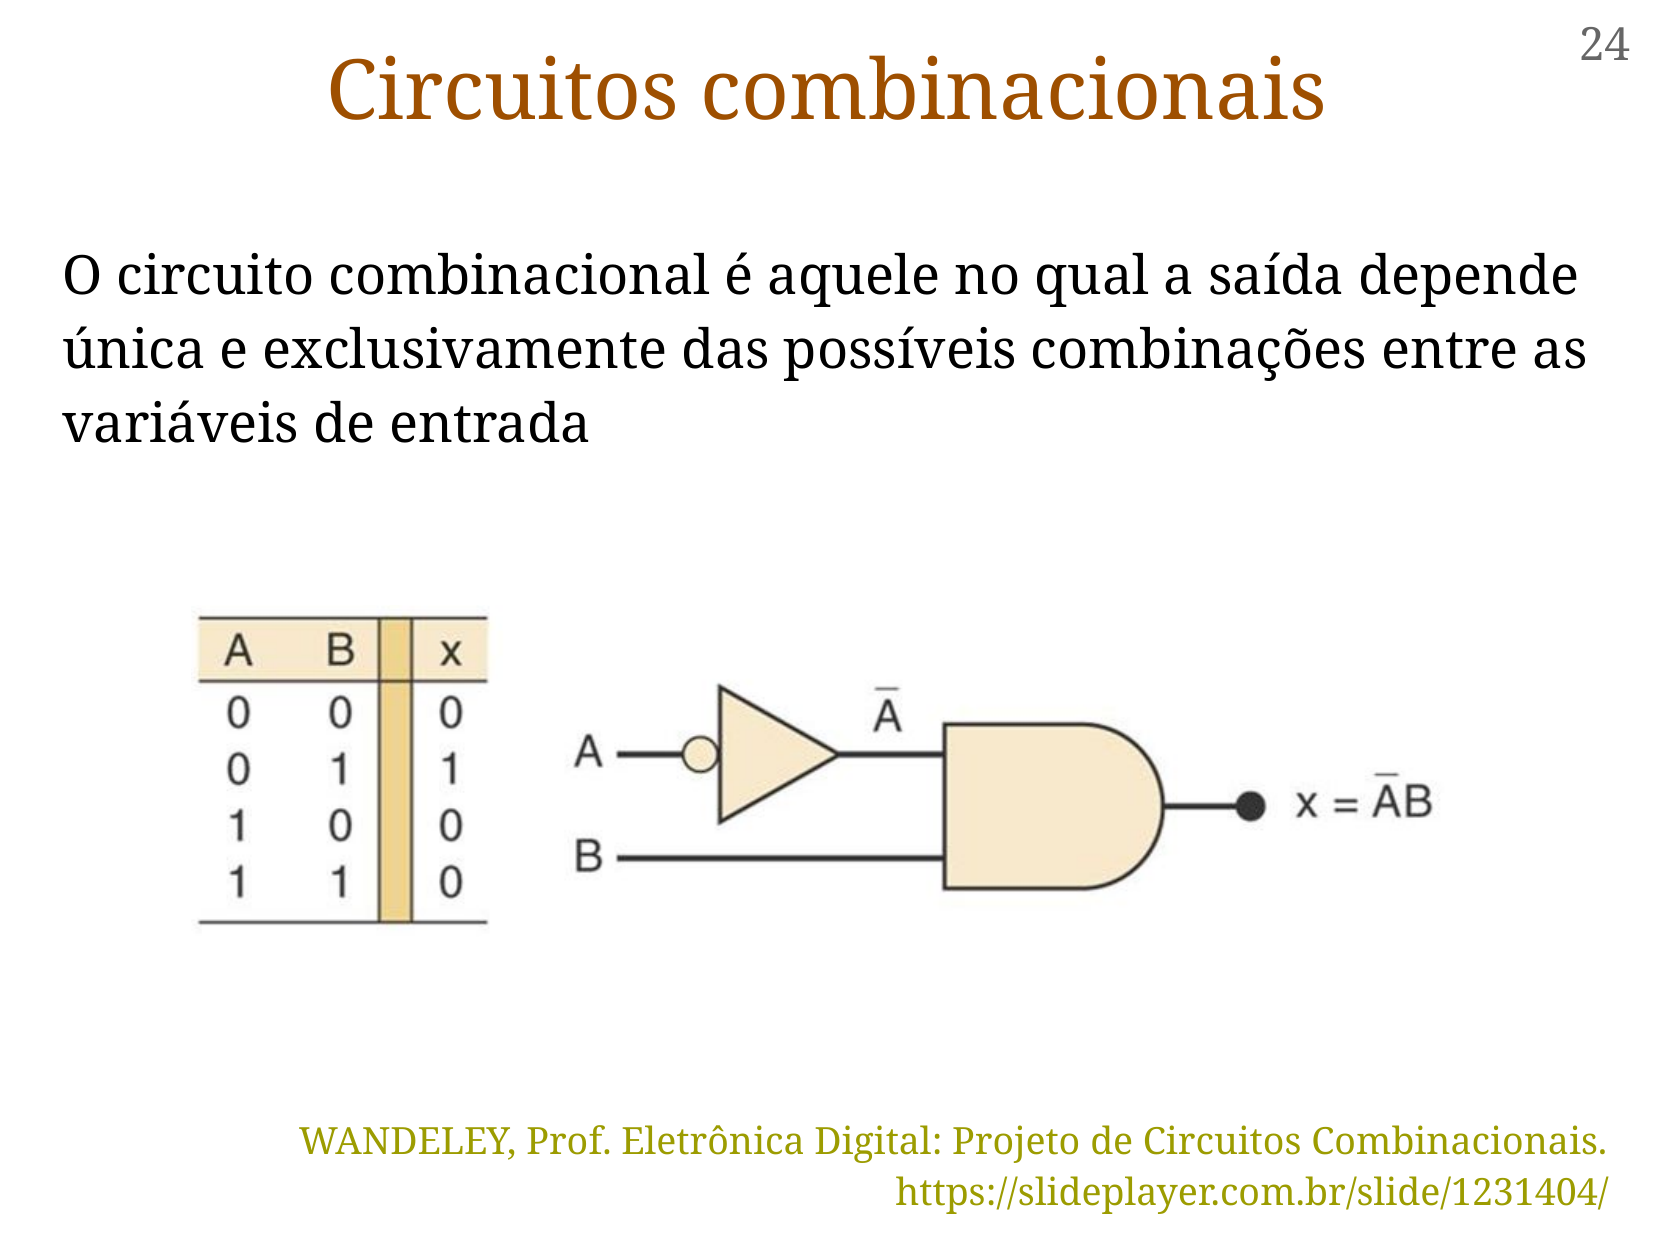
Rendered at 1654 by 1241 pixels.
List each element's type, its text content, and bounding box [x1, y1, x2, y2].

title Circuitos combinacionais [59, 29, 1595, 148]
picture [191, 605, 1445, 937]
text_box WANDELEY, Prof. Eletrônica Digital: Projeto de Circuitos Combinacionais. https://slideplayer.com.br/slide/1231404/ [59, 1107, 1625, 1225]
list O circuito combinacional é aquele no qual a saída depende única e exclusivamente das possíveis combinações entre as variáveis de entrada [59, 236, 1595, 1107]
